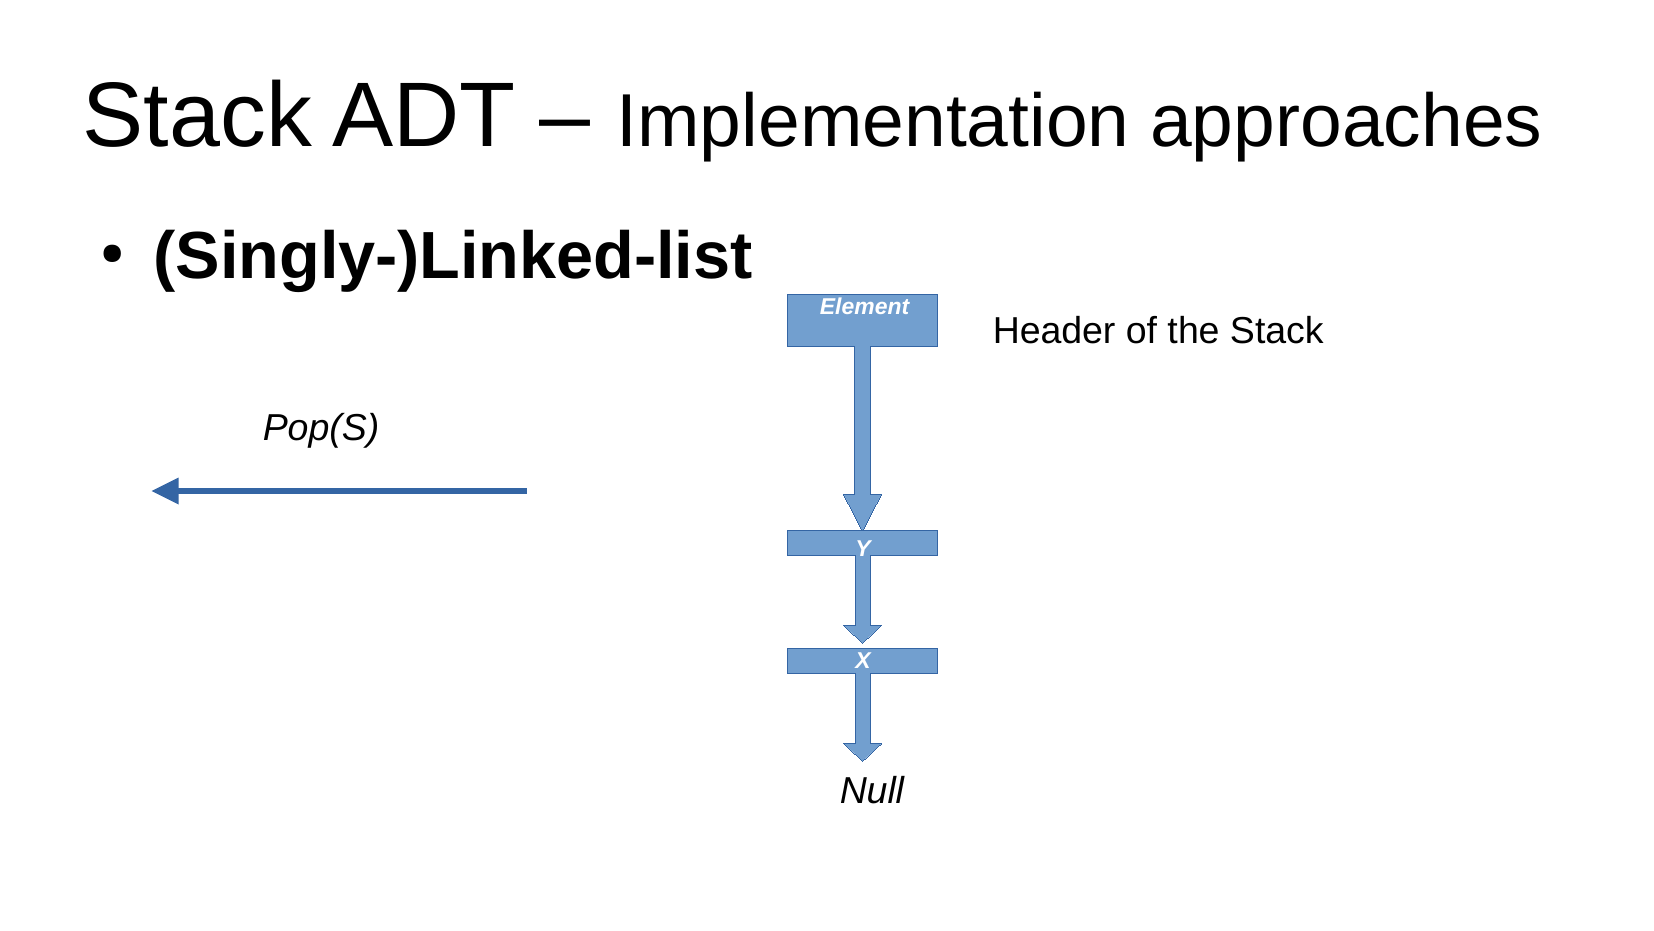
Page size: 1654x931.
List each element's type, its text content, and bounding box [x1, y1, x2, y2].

text_box Header of the Stack [978, 301, 1340, 359]
text_box [787, 648, 840, 674]
text_box Null [825, 761, 920, 819]
text_box [787, 294, 938, 528]
text_box [787, 530, 840, 556]
text_box X [840, 640, 991, 682]
text_box Element [805, 286, 956, 327]
title Stack ADT – Implementation approaches [82, 37, 1571, 193]
text_box [843, 682, 882, 762]
list (Singly-)Linked-list [82, 217, 1571, 758]
text_box Y [840, 528, 991, 569]
text_box Pop(S) [248, 398, 395, 456]
text_box [843, 569, 882, 640]
